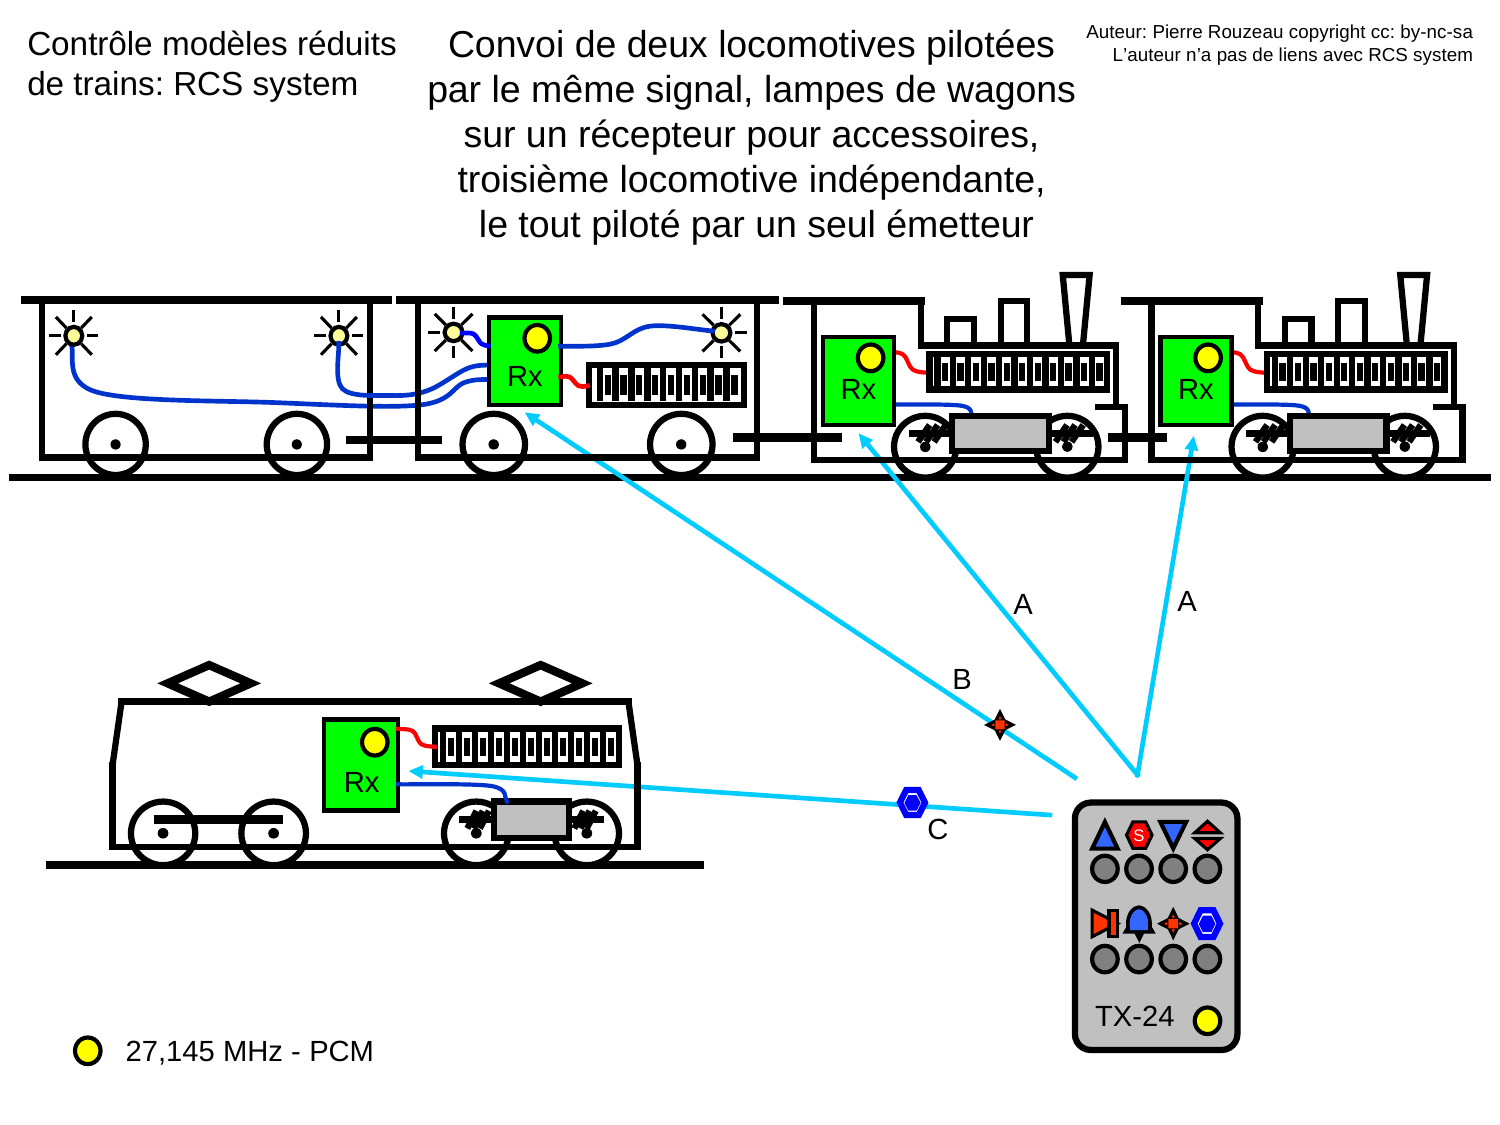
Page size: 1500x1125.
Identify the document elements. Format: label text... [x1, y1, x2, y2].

text_box [712, 324, 731, 342]
text_box [462, 413, 526, 454]
text_box A [998, 577, 1049, 628]
text_box Rx [324, 755, 399, 807]
text_box [559, 850, 615, 866]
text_box S [1117, 817, 1161, 853]
text_box [1284, 319, 1312, 346]
text_box [1338, 301, 1365, 346]
text_box [822, 336, 895, 372]
text_box [246, 850, 302, 866]
text_box [443, 801, 620, 844]
text_box Rx [822, 362, 895, 414]
text_box [987, 712, 1013, 738]
text_box [434, 728, 620, 766]
text_box [241, 801, 306, 844]
text_box [898, 463, 952, 478]
text_box 27,145 MHz - PCM [87, 1024, 413, 1076]
text_box [894, 415, 1099, 457]
text_box [467, 461, 521, 476]
text_box [1231, 415, 1436, 457]
text_box Rx [489, 349, 561, 401]
text_box [324, 719, 398, 756]
text_box [929, 354, 1108, 390]
text_box [330, 326, 348, 344]
text_box [75, 1037, 101, 1065]
text_box [444, 323, 462, 342]
text_box [1400, 274, 1428, 342]
text_box TX-24 [1074, 990, 1195, 1041]
text_box Convoi de deux locomotives pilotées par le même signal, lampes de wagons sur un récepteur pour accessoires, troisième locomotive indépendante, le tout piloté par un seul émetteur [412, 12, 1091, 253]
text_box [1062, 274, 1090, 342]
text_box [489, 317, 561, 352]
text_box [1000, 301, 1028, 346]
text_box [90, 461, 141, 476]
text_box [130, 801, 196, 844]
text_box [135, 850, 191, 866]
text_box [588, 364, 745, 405]
text_box [822, 414, 895, 425]
text_box [266, 413, 328, 454]
text_box B [937, 652, 988, 703]
text_box [489, 401, 561, 405]
text_box [655, 461, 708, 476]
text_box [85, 413, 146, 454]
text_box [1236, 463, 1290, 478]
text_box [65, 326, 83, 345]
text_box [271, 461, 323, 476]
text_box Rx [1160, 362, 1232, 414]
text_box Contrôle modèles réduits de trains: RCS system [12, 12, 438, 113]
text_box [1040, 463, 1094, 478]
text_box [1074, 802, 1238, 1051]
text_box [1378, 463, 1432, 478]
text_box [1160, 414, 1232, 425]
text_box A [1162, 574, 1213, 626]
text_box [947, 319, 974, 346]
text_box C [912, 802, 963, 853]
text_box [448, 850, 504, 866]
text_box [324, 807, 398, 811]
text_box [1267, 354, 1445, 390]
text_box [650, 413, 713, 454]
text_box [899, 790, 925, 816]
text_box [1160, 336, 1232, 372]
text_box Auteur: Pierre Rouzeau copyright cc: by-nc-sa L’auteur n’a pas de liens avec RCS system [1024, 12, 1488, 76]
